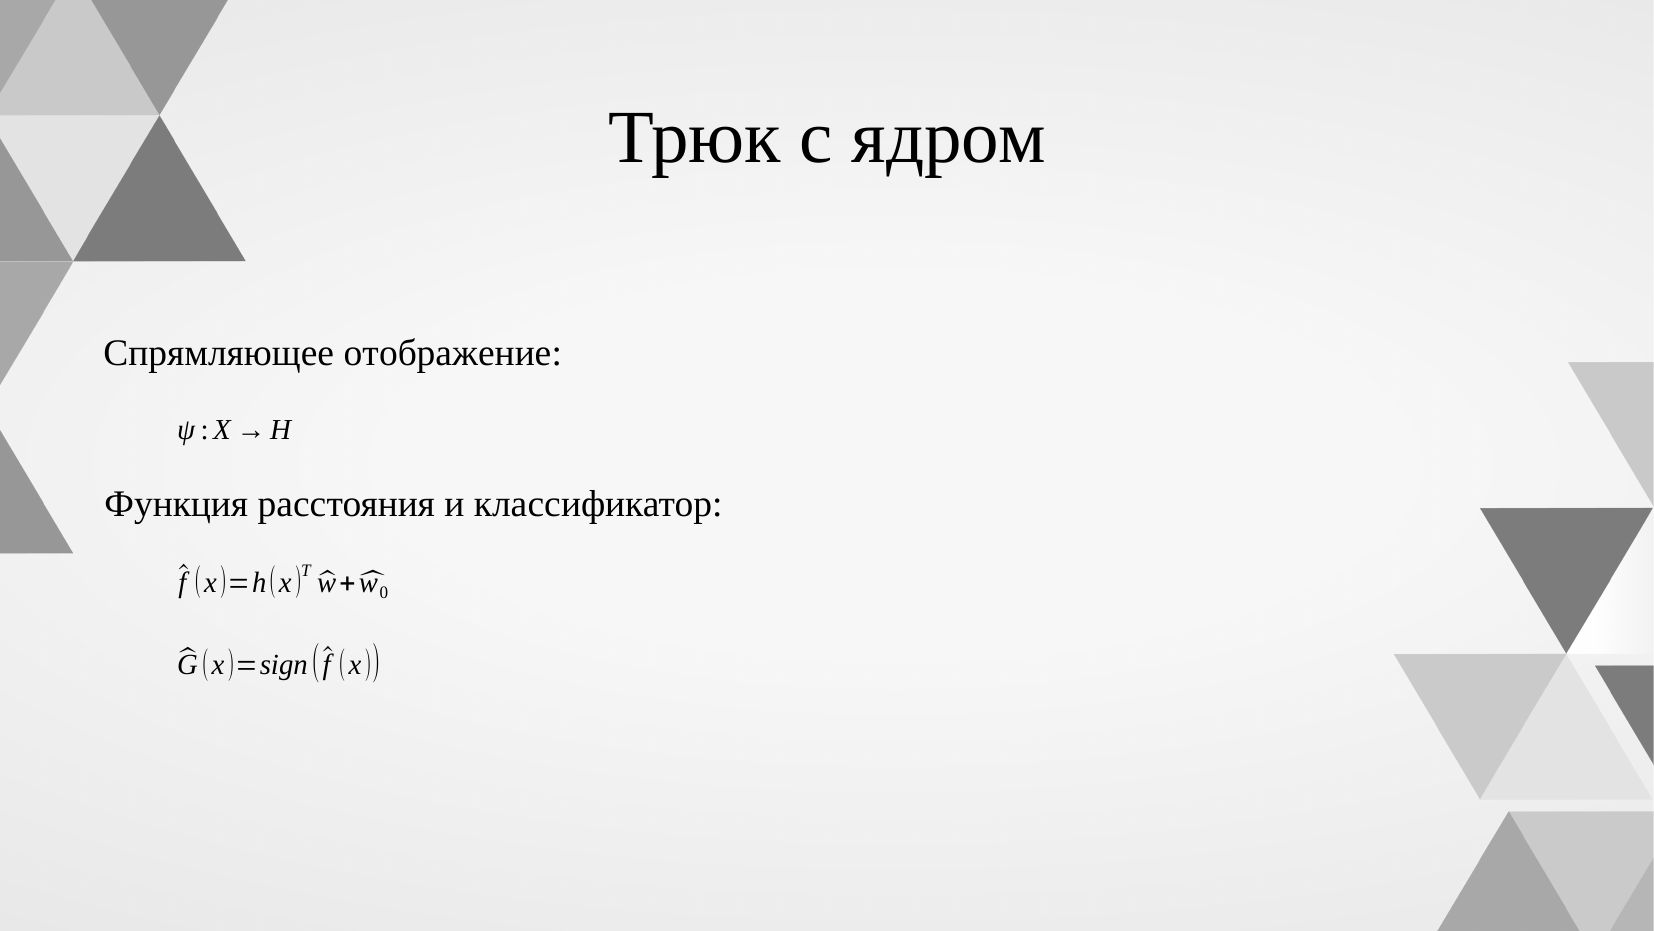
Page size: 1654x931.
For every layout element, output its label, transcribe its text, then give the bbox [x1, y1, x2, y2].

chart [177, 561, 388, 603]
text_box Спрямляющее отображение: [88, 324, 578, 382]
chart [177, 642, 381, 686]
text_box Трюк с ядром [593, 88, 1061, 187]
chart [177, 413, 295, 446]
text_box Функция расстояния и классификатор: [89, 475, 739, 532]
picture [0, 0, 1654, 931]
